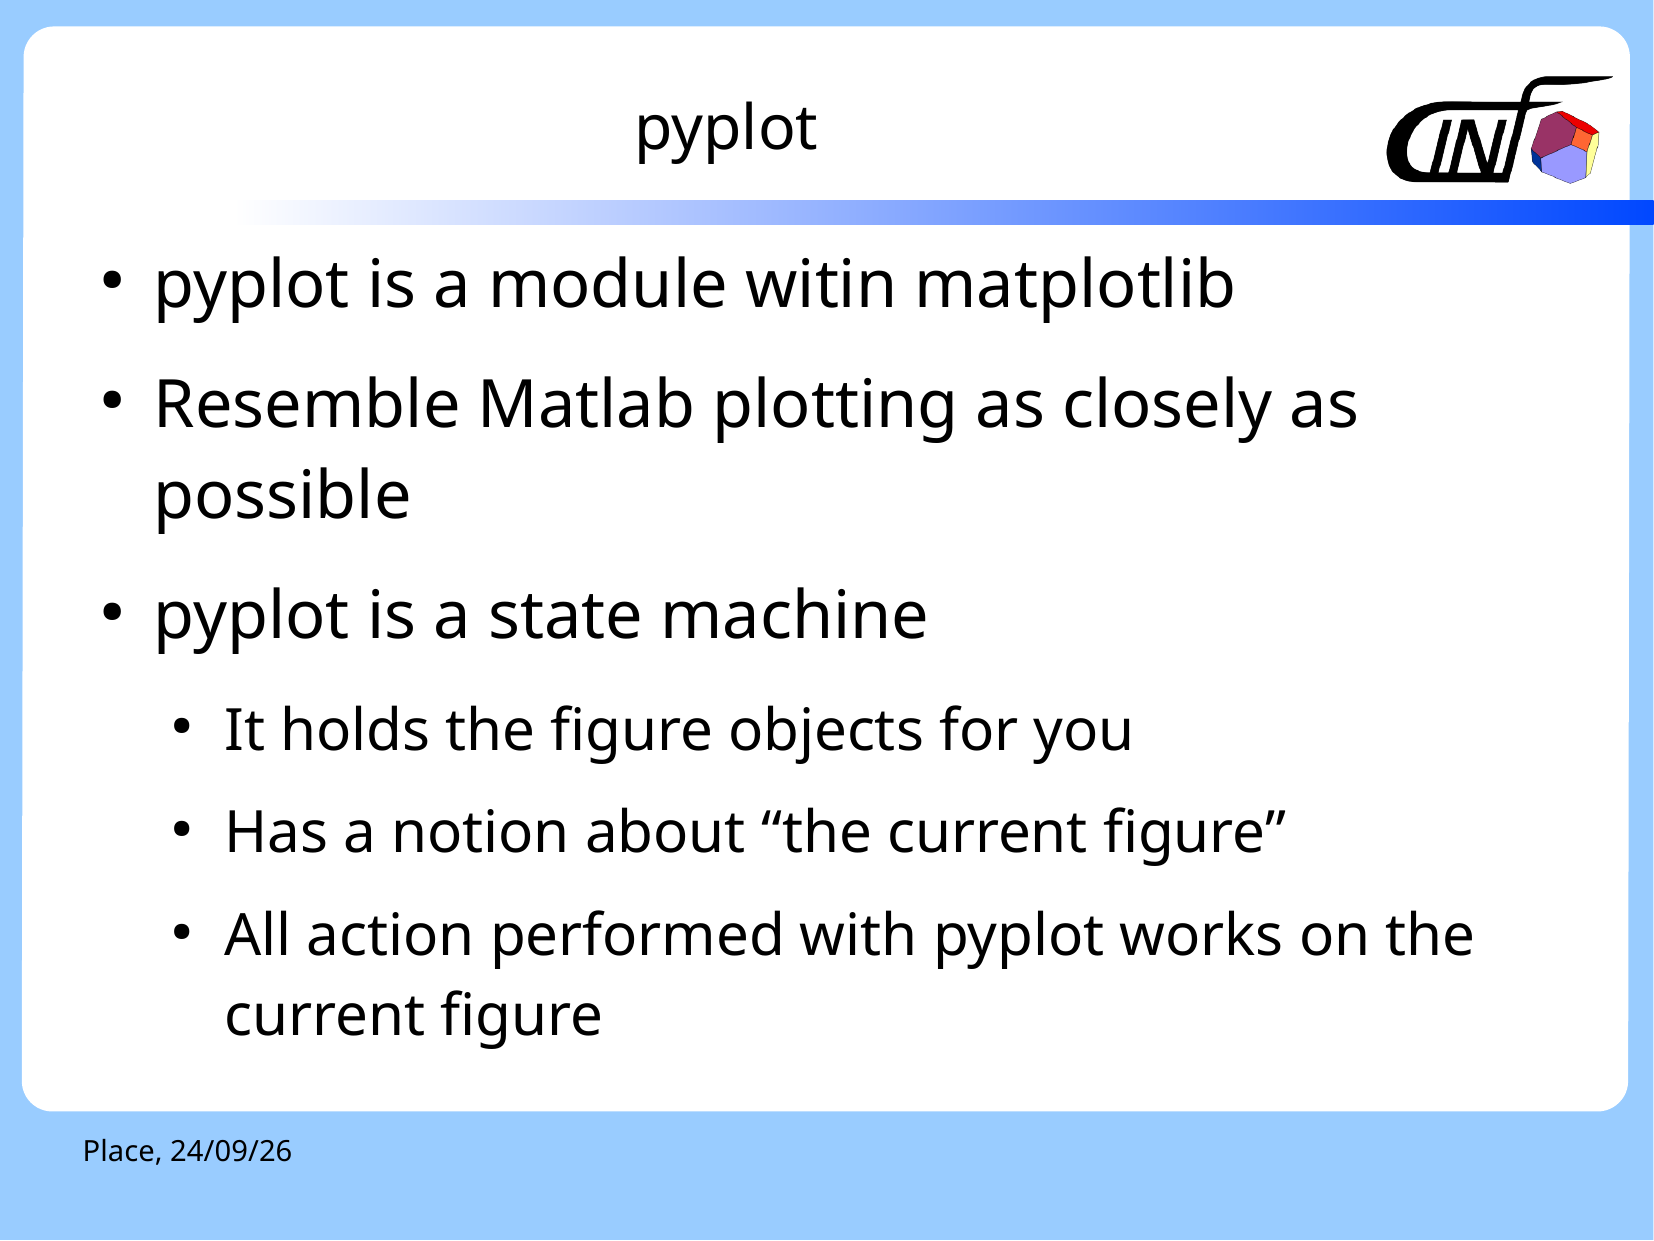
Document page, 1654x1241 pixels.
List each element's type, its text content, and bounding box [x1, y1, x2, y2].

title pyplot [82, 49, 1371, 201]
list pyplot is a module witin matplotlib Resemble Matlab plotting as closely as possible pyplot is a state machine It holds the figure objects for you Has a notion about “the current figure” All action performed with pyplot works on the current figure [82, 236, 1571, 1055]
picture [1386, 76, 1613, 184]
